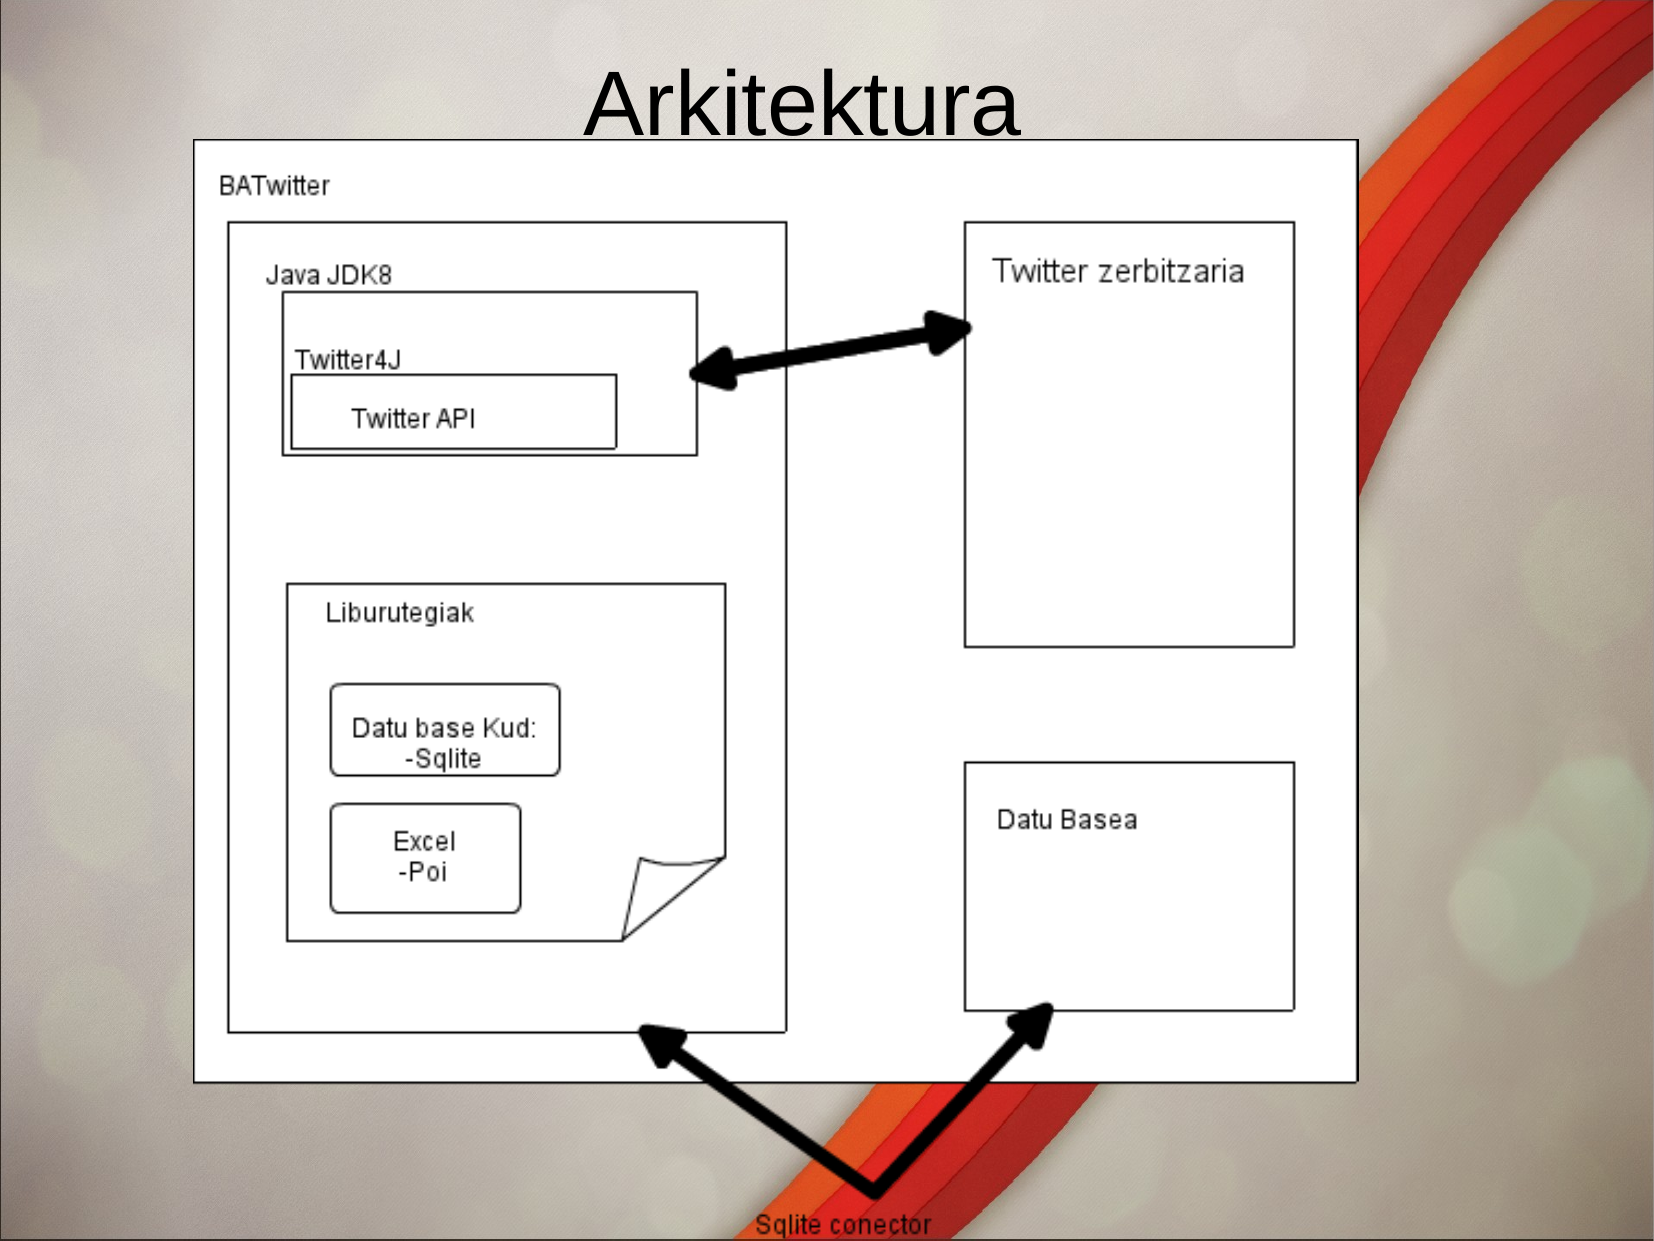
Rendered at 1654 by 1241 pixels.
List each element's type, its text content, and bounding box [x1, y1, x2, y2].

picture [0, 0, 1654, 1241]
title Arkitektura [59, 0, 1548, 208]
